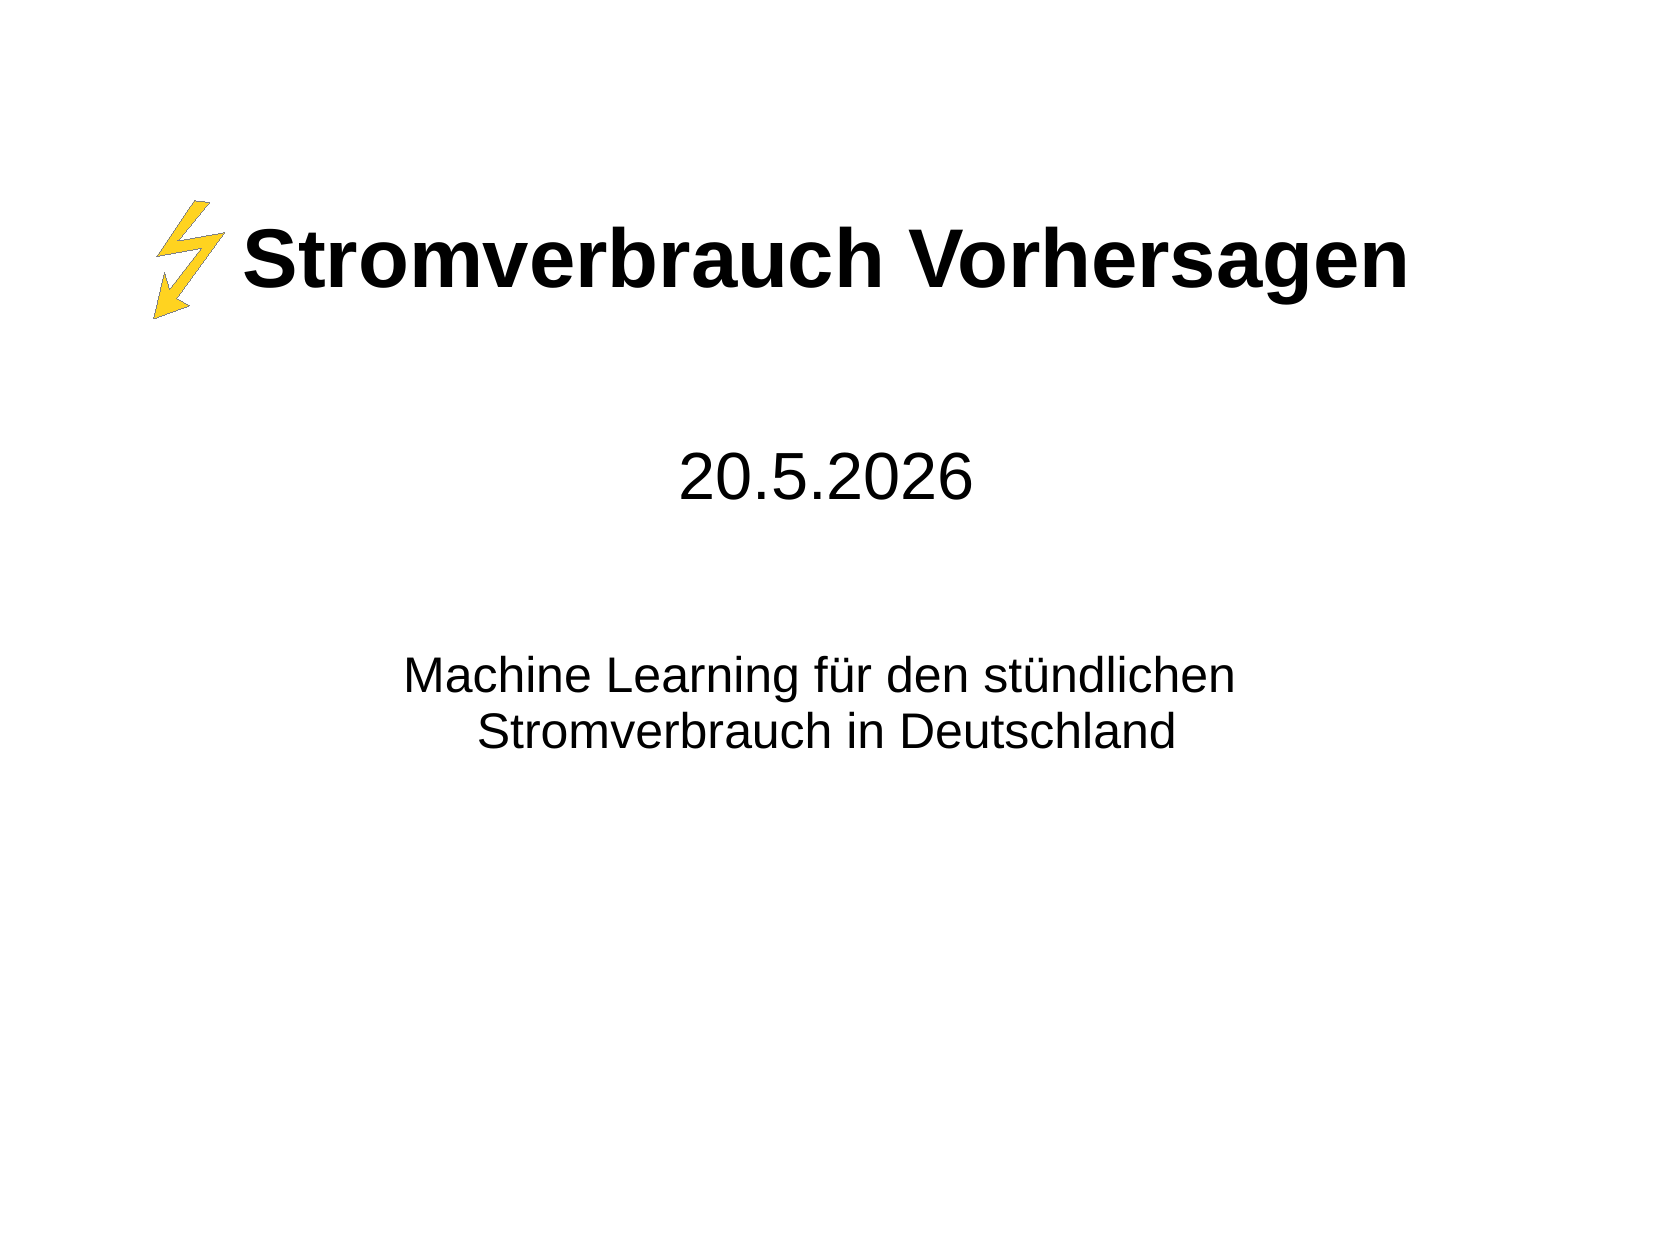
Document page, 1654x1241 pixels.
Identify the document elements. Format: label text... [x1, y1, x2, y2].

list Stromverbrauch Vorhersagen 20.5.2026 Machine Learning für den stündlichen Stromverbrauch in Deutschland [82, 212, 1571, 1032]
text_box [153, 200, 225, 319]
